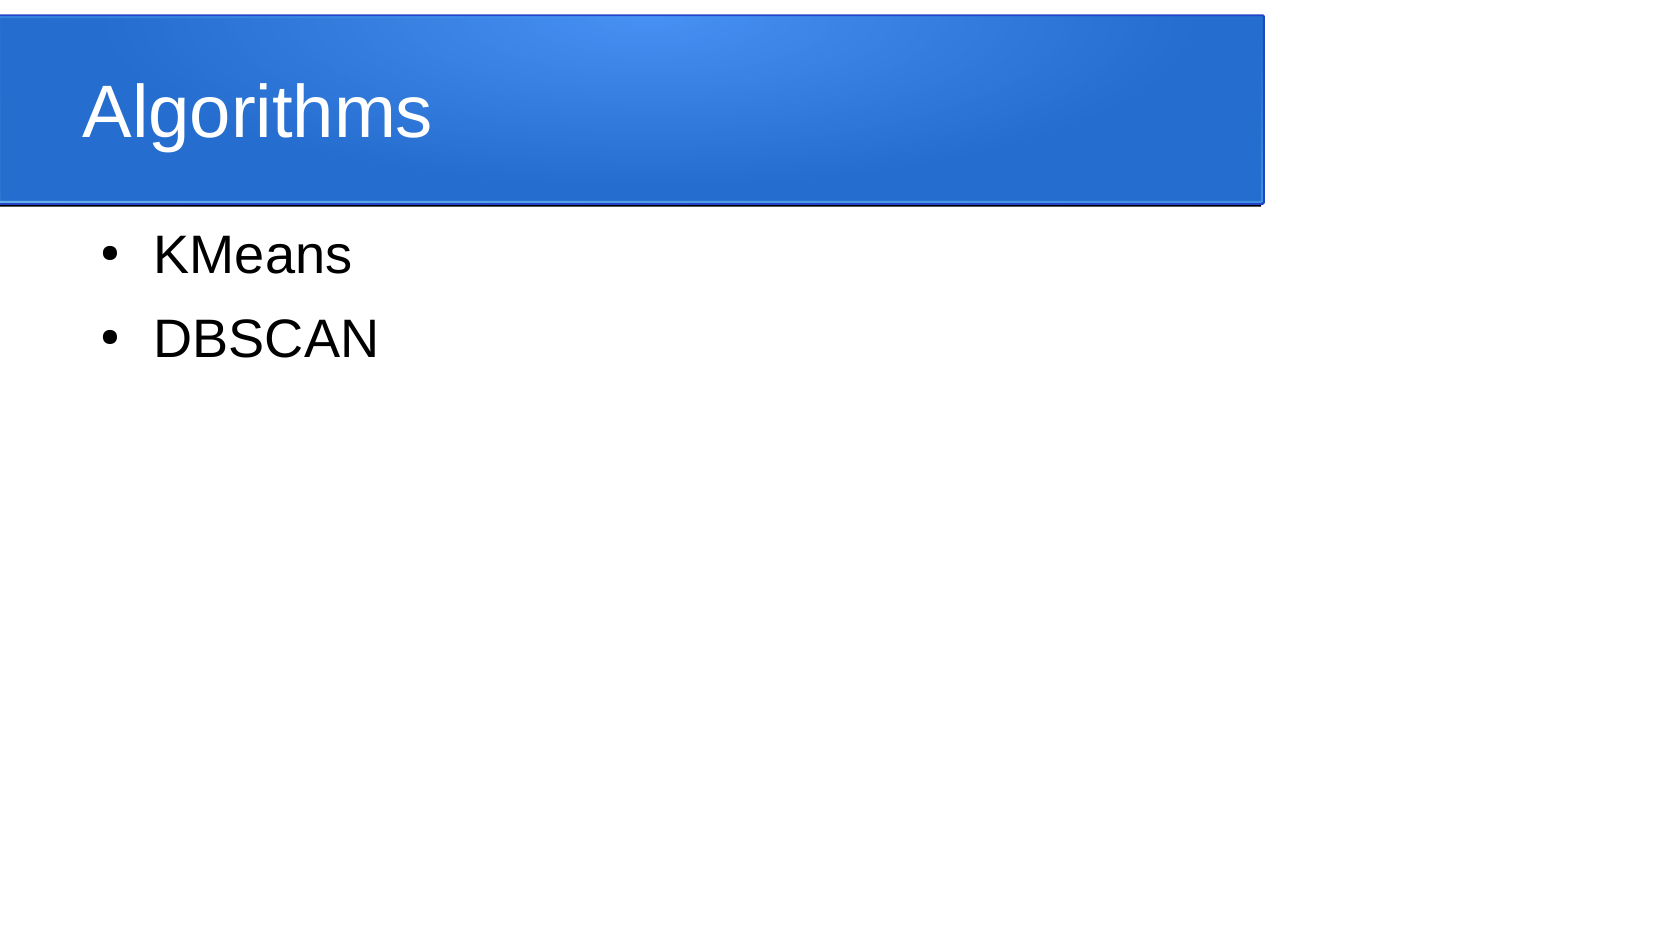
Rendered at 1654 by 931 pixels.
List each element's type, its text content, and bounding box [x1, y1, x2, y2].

list KMeans DBSCAN [82, 224, 1571, 764]
title Algorithms [82, 35, 1235, 189]
